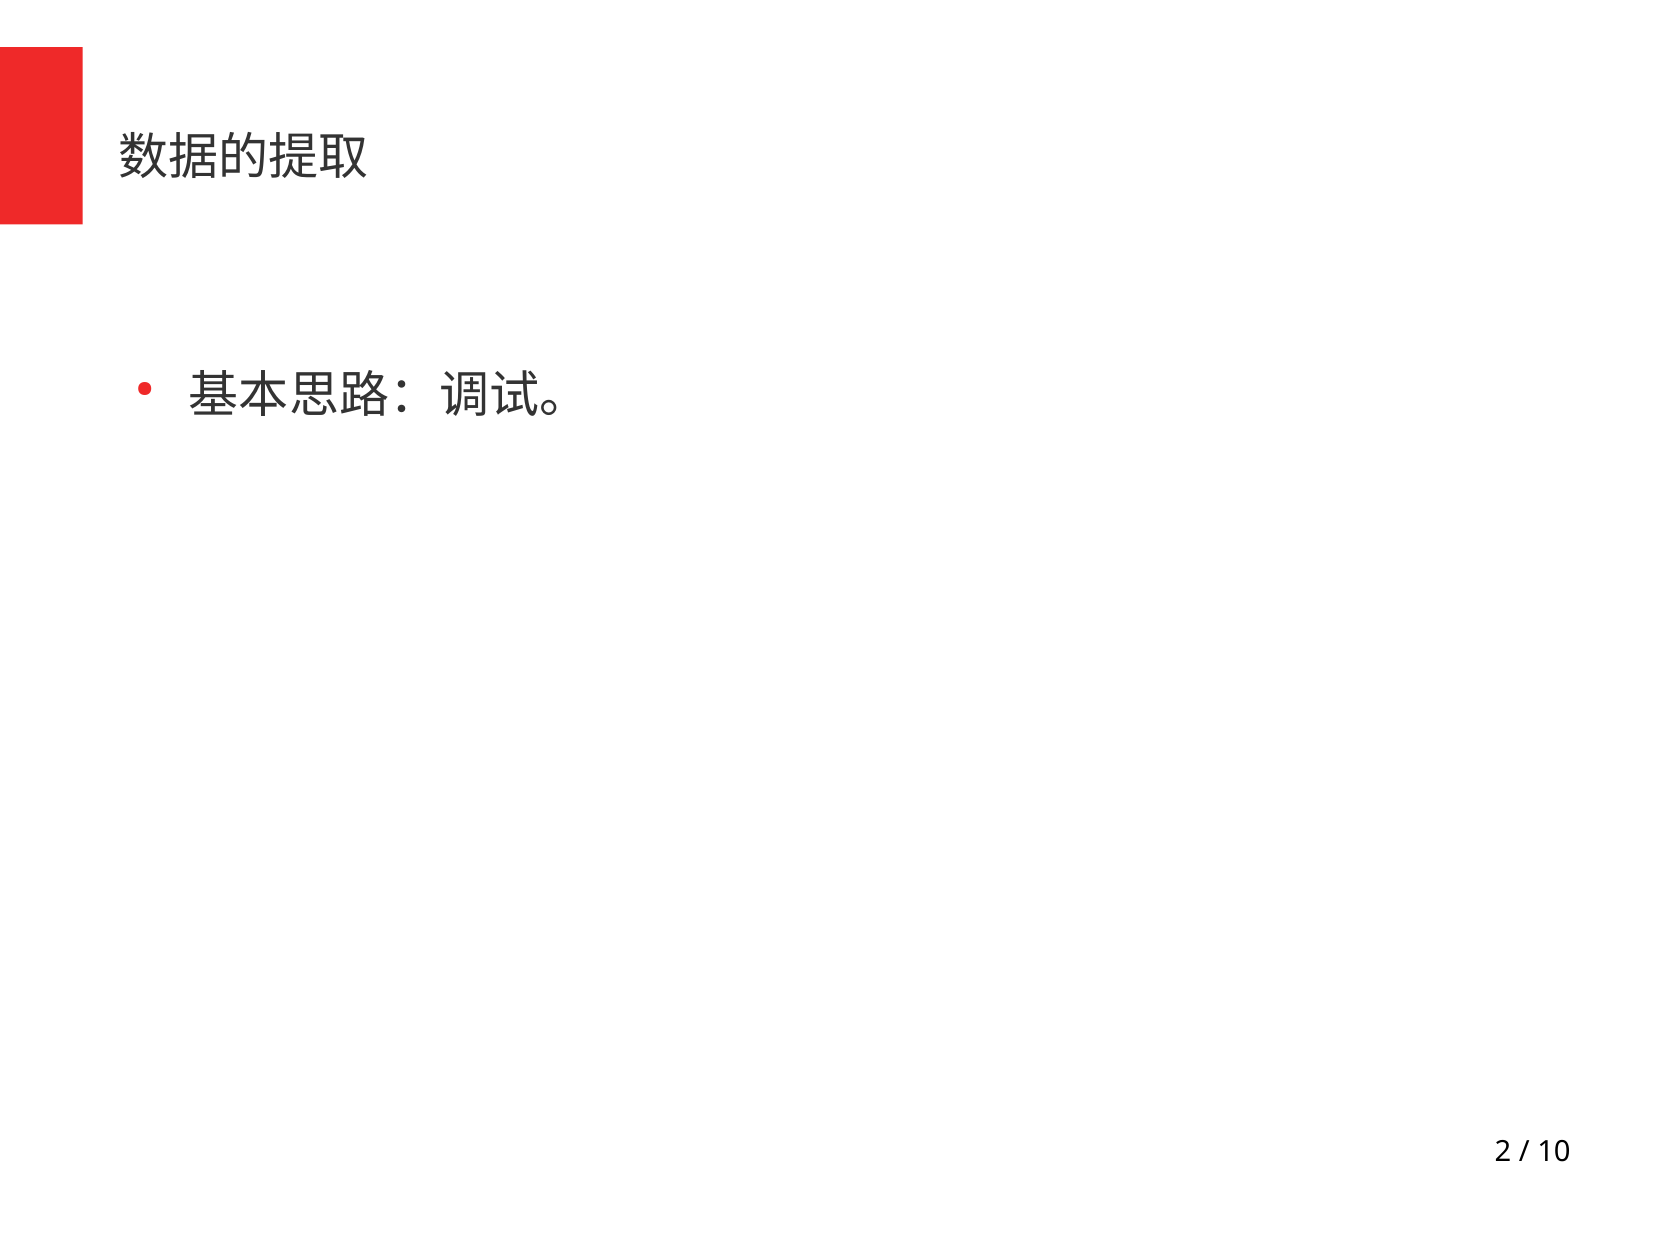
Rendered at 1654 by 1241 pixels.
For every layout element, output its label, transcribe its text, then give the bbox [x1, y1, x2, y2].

list 基本思路：调试。 [118, 354, 1536, 1074]
title 数据的提取 [118, 49, 1571, 257]
